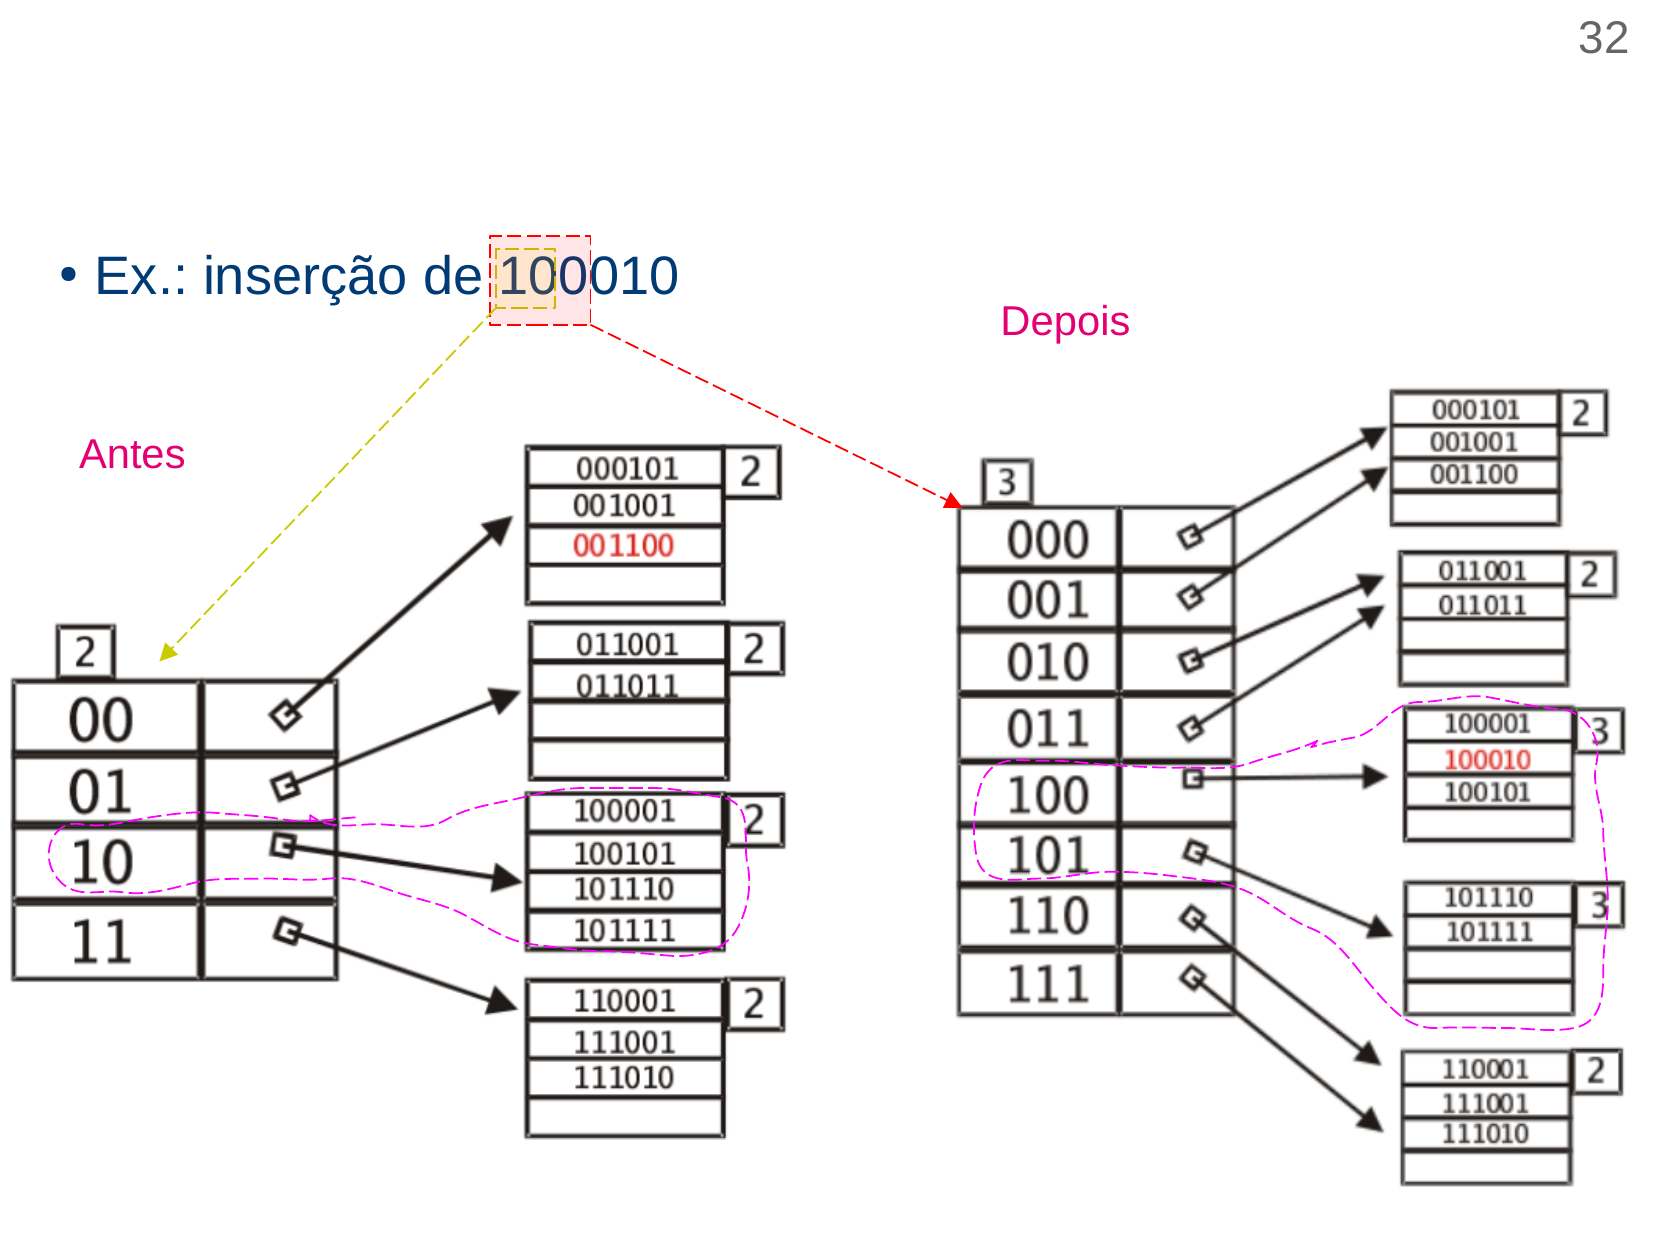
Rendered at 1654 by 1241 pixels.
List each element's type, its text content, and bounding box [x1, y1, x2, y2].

text_box Depois [985, 283, 1146, 352]
text_box Antes [64, 415, 201, 485]
list Ex.: inserção de 100010 [59, 236, 1595, 1211]
picture [950, 385, 1628, 1193]
picture [6, 438, 798, 1140]
text_box [490, 236, 591, 325]
